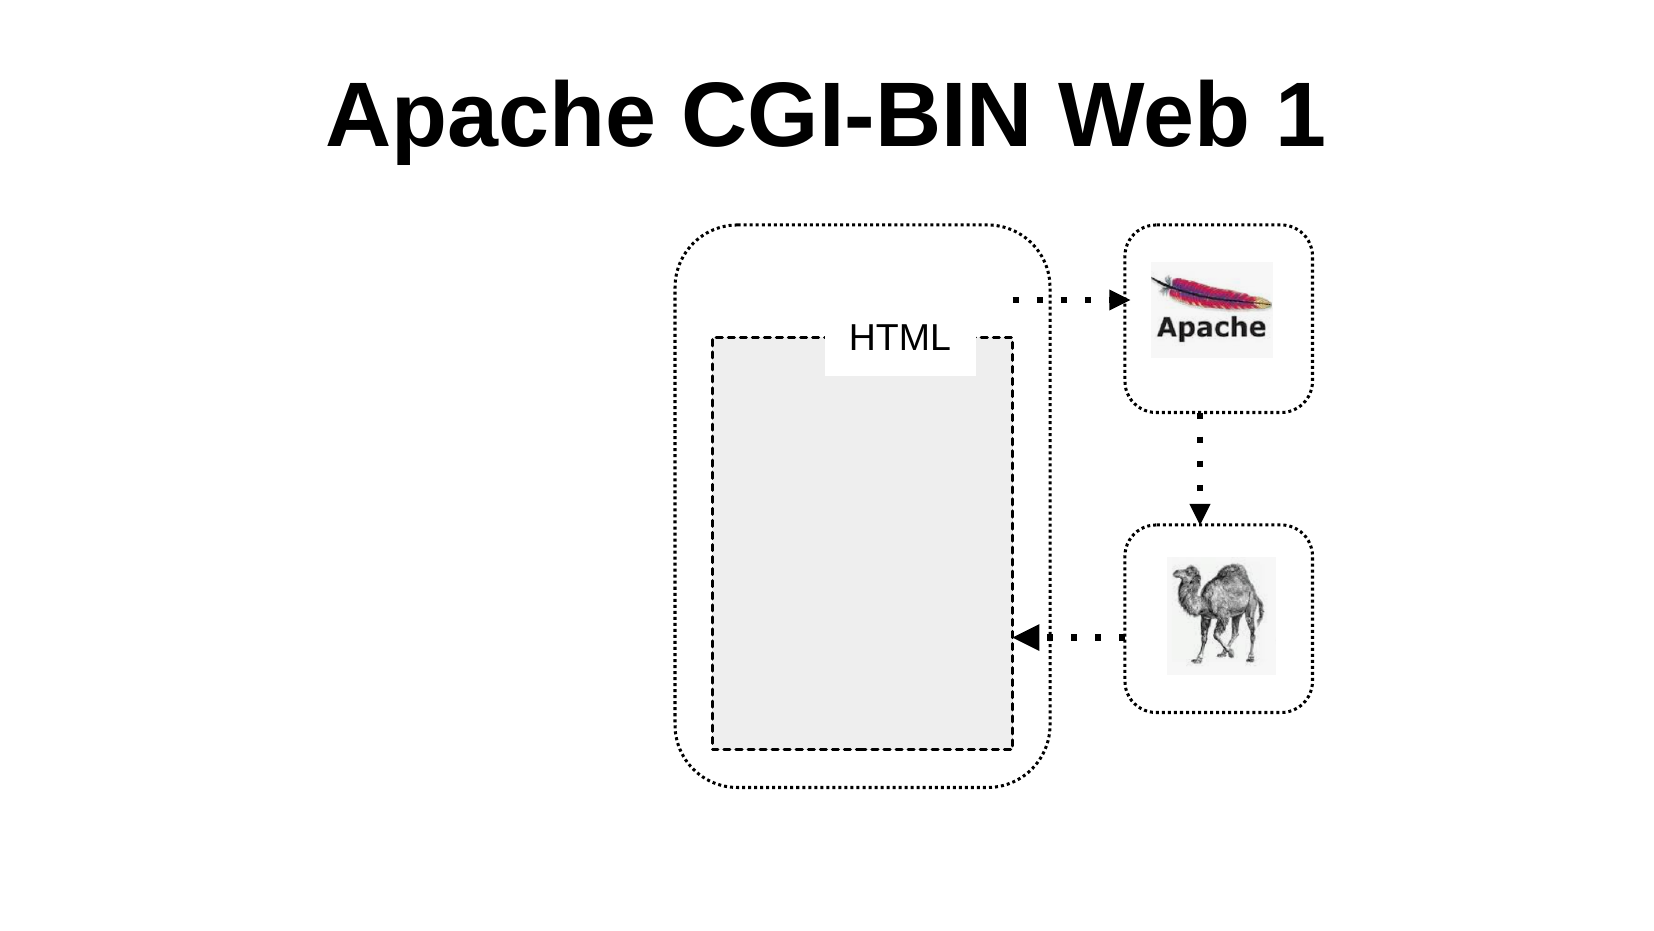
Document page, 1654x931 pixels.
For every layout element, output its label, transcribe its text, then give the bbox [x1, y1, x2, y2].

text_box HTML [825, 300, 976, 376]
picture [1167, 557, 1276, 676]
picture [1151, 262, 1276, 358]
text_box [675, 224, 1051, 788]
title Apache CGI-BIN Web 1 [82, 37, 1571, 193]
text_box [1124, 524, 1313, 713]
text_box [1124, 224, 1313, 413]
